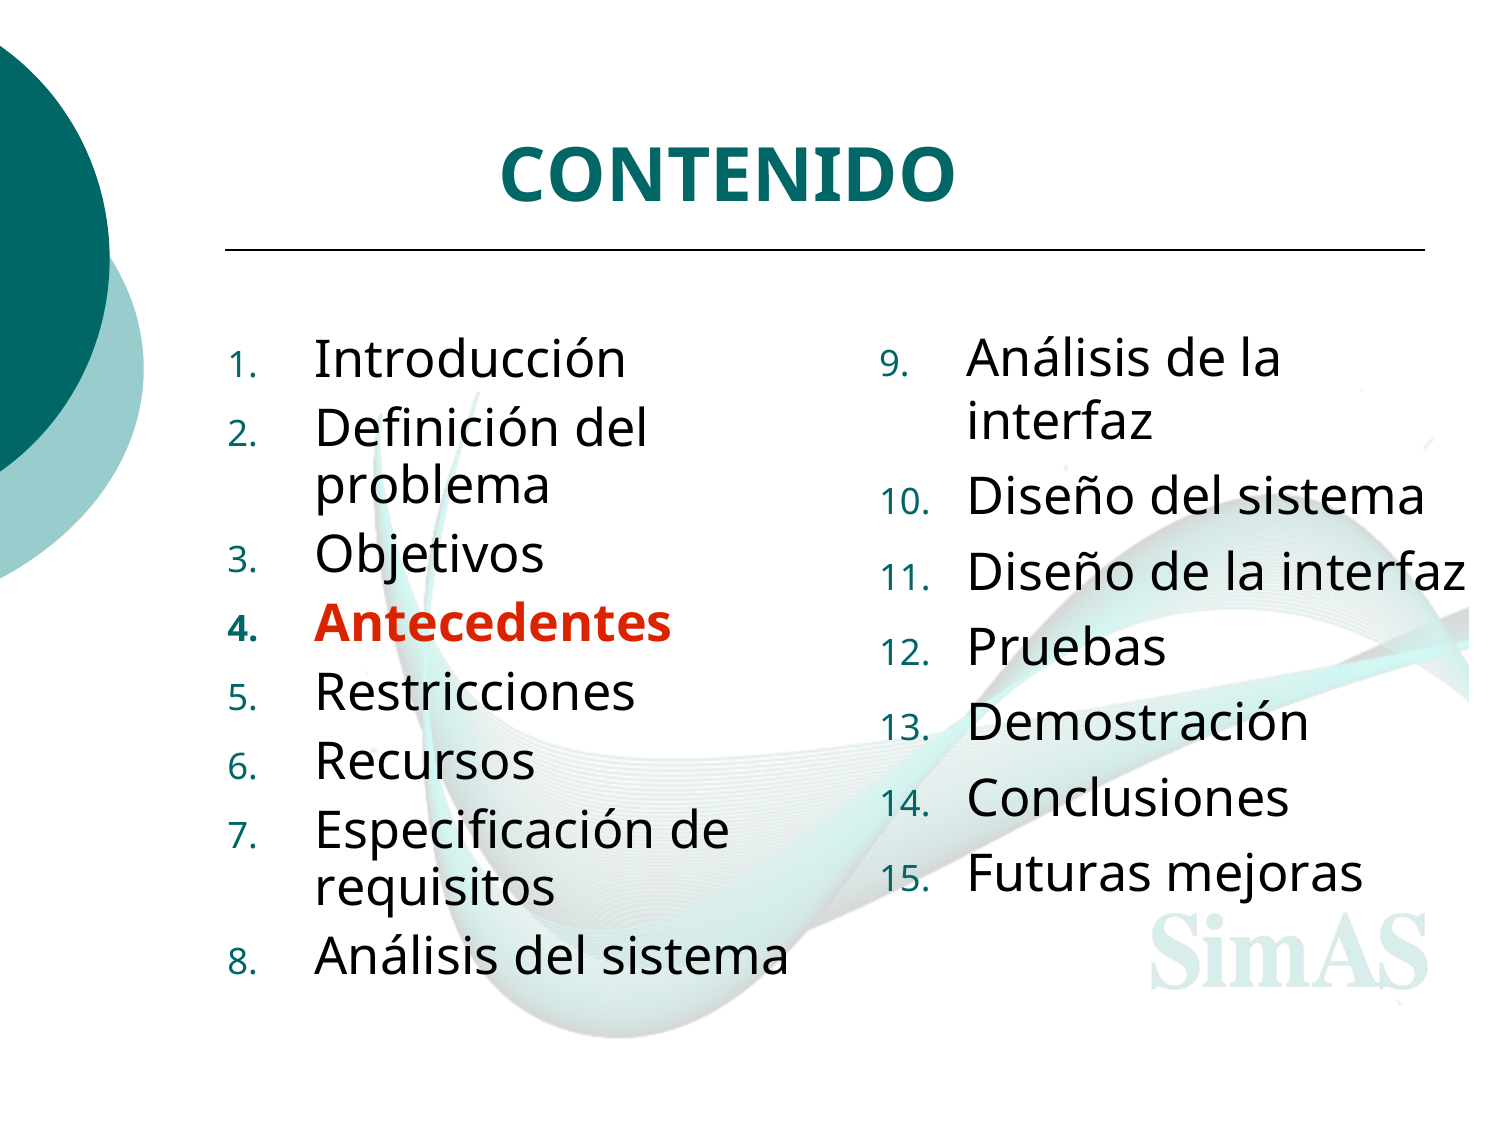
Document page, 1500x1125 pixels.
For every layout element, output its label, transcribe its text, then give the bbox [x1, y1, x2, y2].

picture [366, 386, 1469, 1040]
title CONTENIDO [484, 118, 1299, 225]
list Análisis de la interfaz Diseño del sistema Diseño de la interfaz Pruebas Demostración Conclusiones Futuras mejoras [864, 317, 1499, 1040]
list Introducción Definición del problema Objetivos Antecedentes Restricciones Recursos Especificación de requisitos Análisis del sistema [212, 325, 863, 1063]
